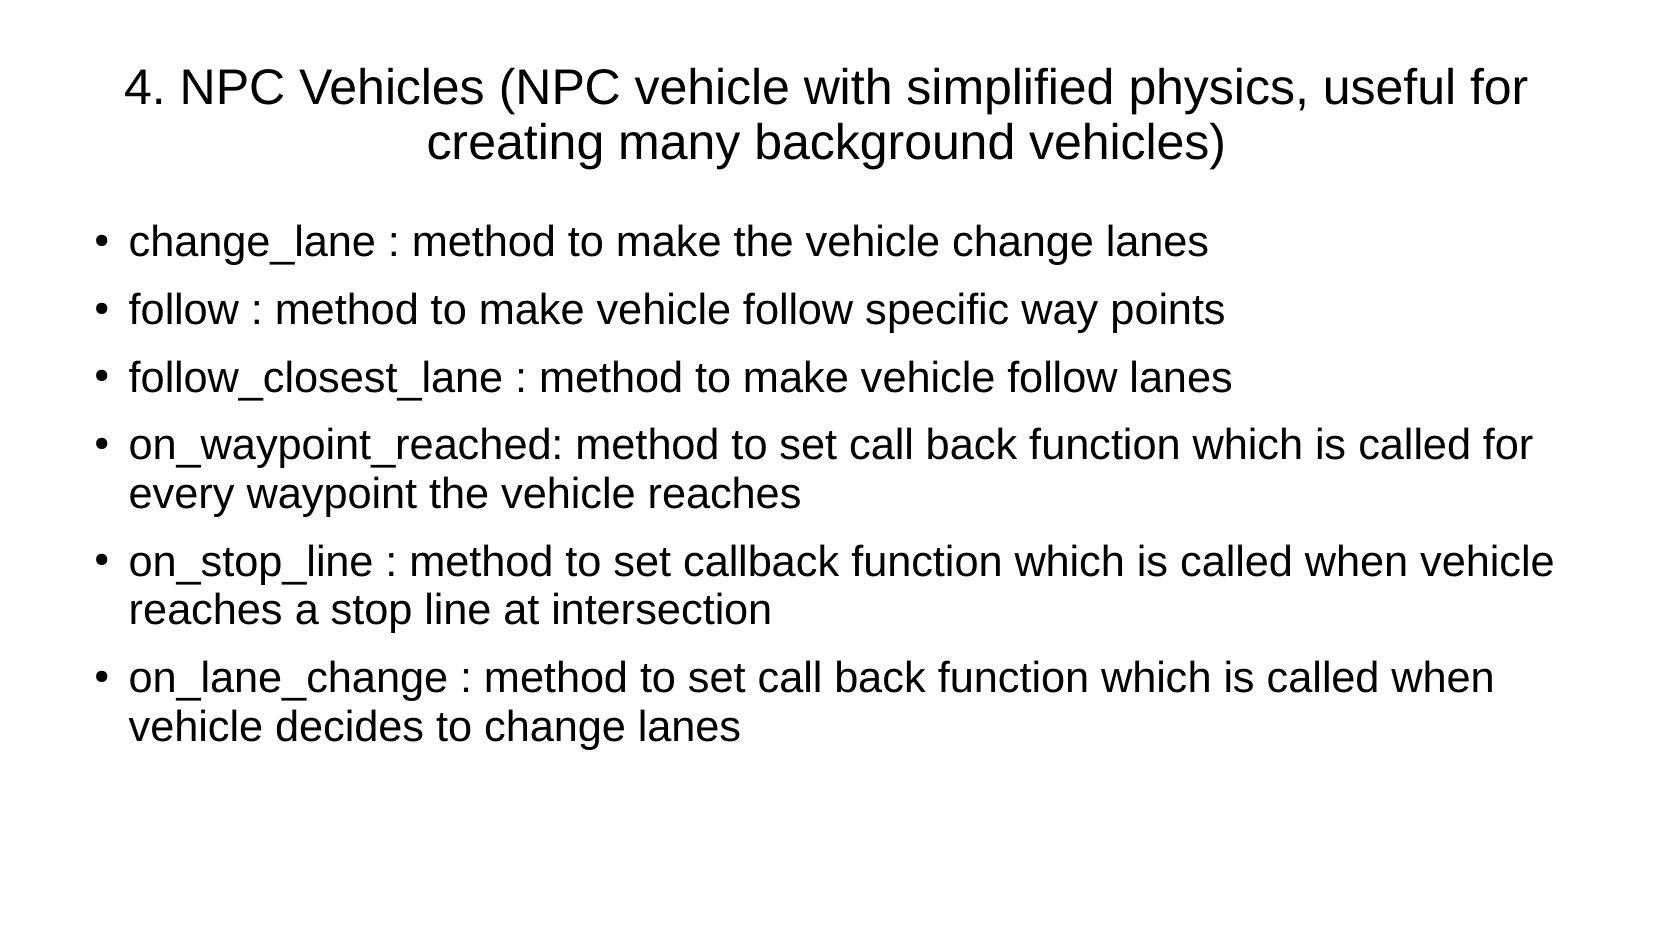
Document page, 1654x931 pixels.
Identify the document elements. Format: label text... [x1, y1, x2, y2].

title 4. NPC Vehicles (NPC vehicle with simplified physics, useful for creating many background vehicles) [82, 37, 1571, 193]
list change_lane : method to make the vehicle change lanes follow : method to make vehicle follow specific way points follow_closest_lane : method to make vehicle follow lanes on_waypoint_reached: method to set call back function which is called for every waypoint the vehicle reaches on_stop_line : method to set callback function which is called when vehicle reaches a stop line at intersection on_lane_change : method to set call back function which is called when vehicle decides to change lanes [82, 217, 1571, 758]
